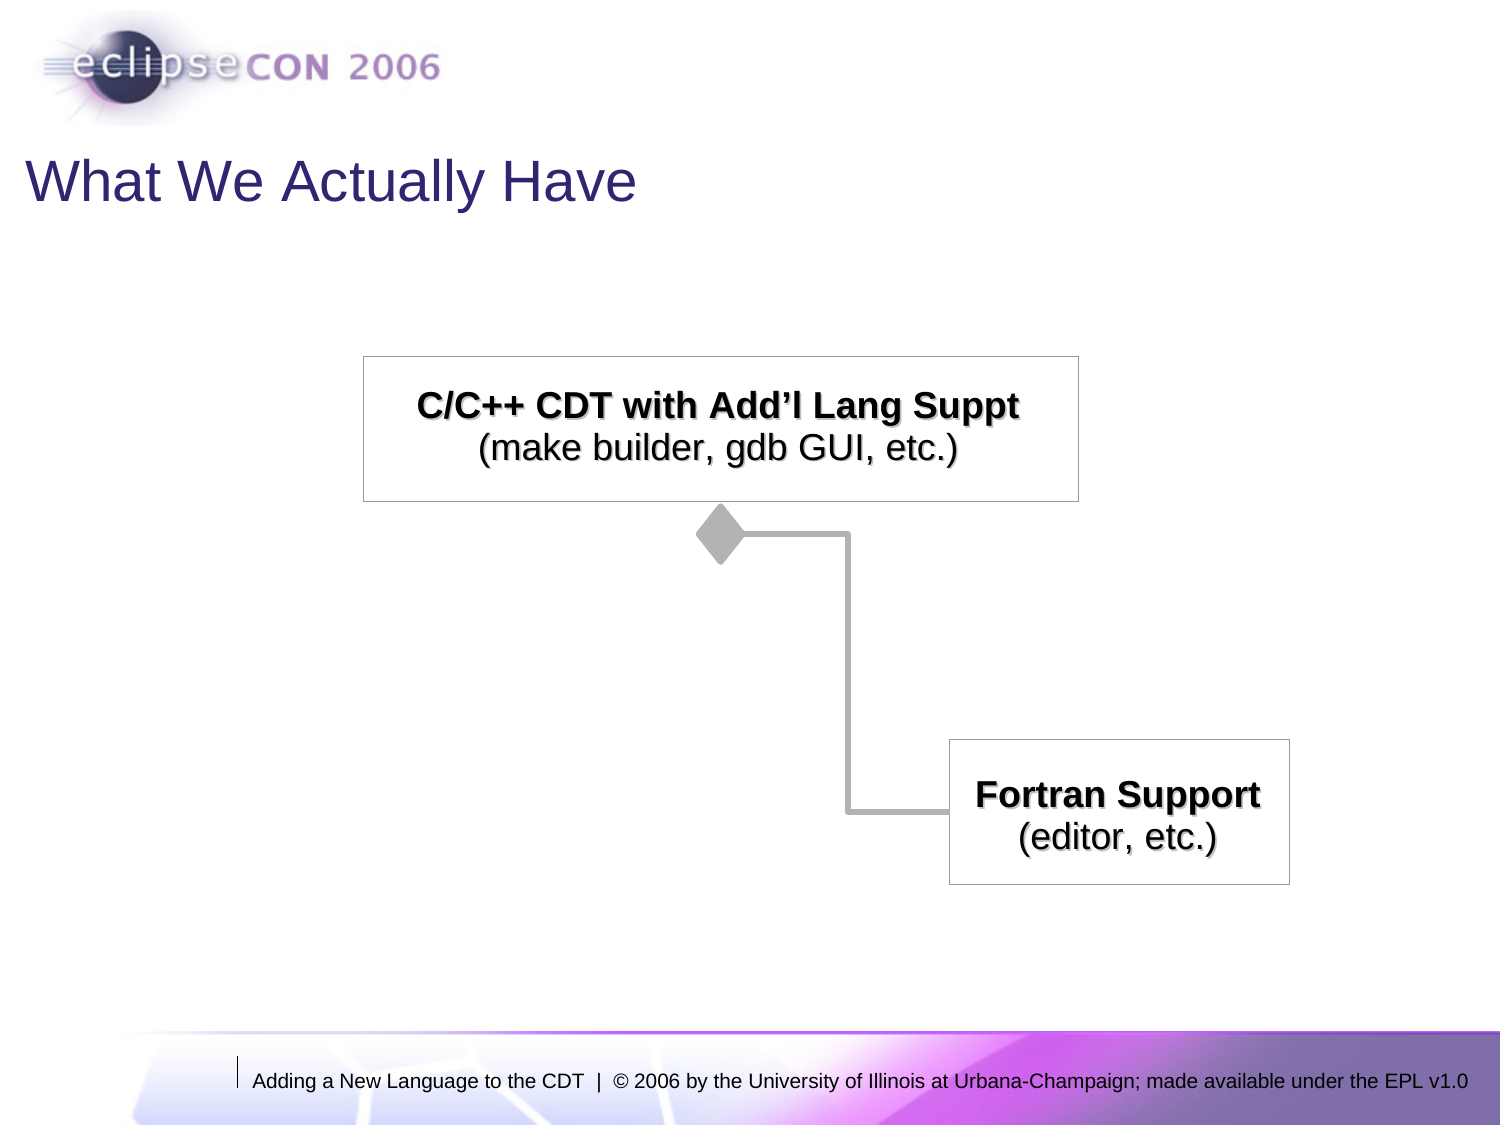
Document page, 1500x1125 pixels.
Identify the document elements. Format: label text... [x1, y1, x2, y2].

text_box [363, 356, 1079, 502]
text_box [698, 506, 743, 562]
picture [31, 10, 1040, 126]
title What We Actually Have [25, 142, 1378, 225]
text_box Fortran Support (editor, etc.) [949, 766, 1287, 867]
text_box [949, 739, 1290, 885]
text_box C/C++ CDT with Add’l Lang Suppt (make builder, gdb GUI, etc.) [385, 376, 1052, 477]
picture [0, 1031, 1500, 1125]
